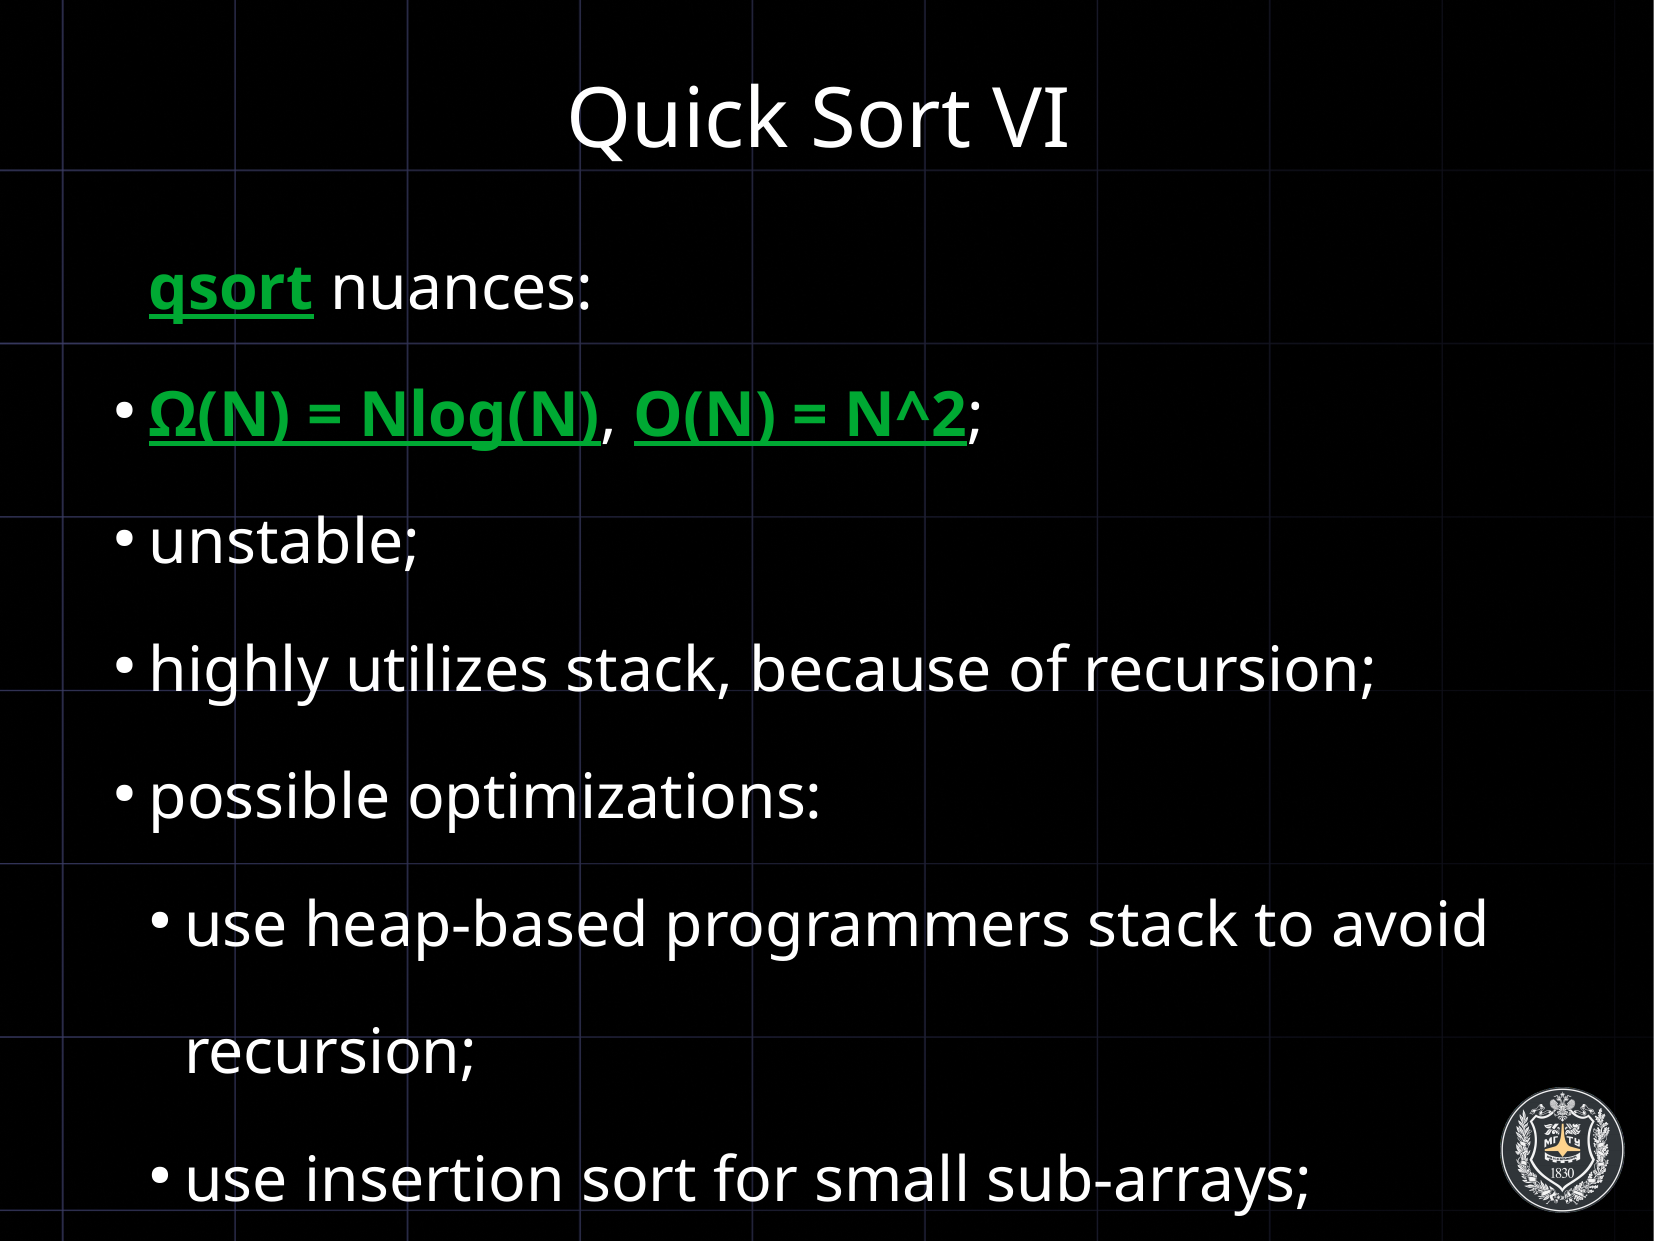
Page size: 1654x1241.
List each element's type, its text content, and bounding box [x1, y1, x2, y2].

picture [0, 0, 1654, 1241]
title Quick Sort VI [75, 37, 1564, 192]
text_box qsort nuances: Ω(N) = Nlog(N), O(N) = N^2; unstable; highly utilizes stack, because of recursion; possible optimizations: use heap-based programmers stack to avoid recursion; use insertion sort for small sub-arrays; can be parallelized easily; can be written without any additional memory; divide-and-conquer principle. [63, 192, 1564, 1239]
